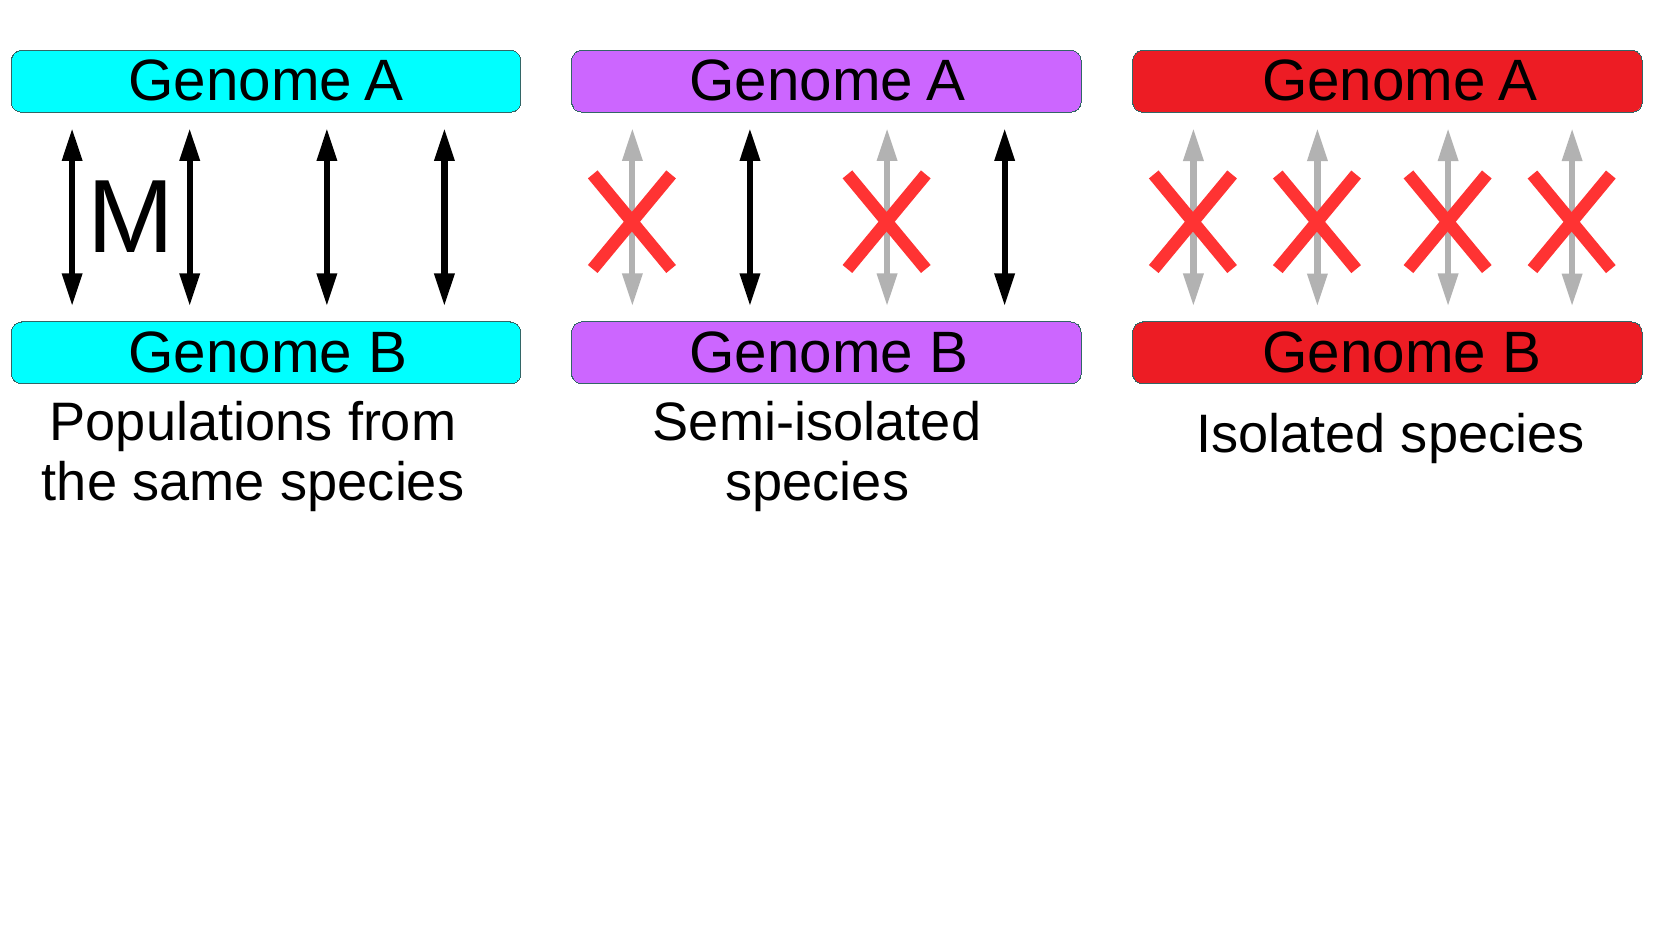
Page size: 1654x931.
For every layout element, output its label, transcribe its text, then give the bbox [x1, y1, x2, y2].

text_box Isolated species [1181, 395, 1601, 472]
text_box [1132, 321, 1247, 384]
text_box Genome A [674, 40, 1082, 121]
text_box Semi-isolated species [637, 383, 997, 520]
text_box [571, 50, 674, 113]
text_box Genome A [1247, 40, 1654, 121]
text_box Genome B [113, 311, 521, 392]
text_box [1132, 50, 1247, 113]
text_box [571, 321, 674, 384]
text_box [11, 50, 113, 113]
text_box Genome B [1247, 312, 1654, 392]
text_box Genome A [113, 40, 521, 121]
text_box Populations from the same species [27, 383, 480, 520]
text_box Genome B [674, 312, 1082, 392]
text_box [11, 321, 113, 384]
text_box M [72, 150, 189, 282]
